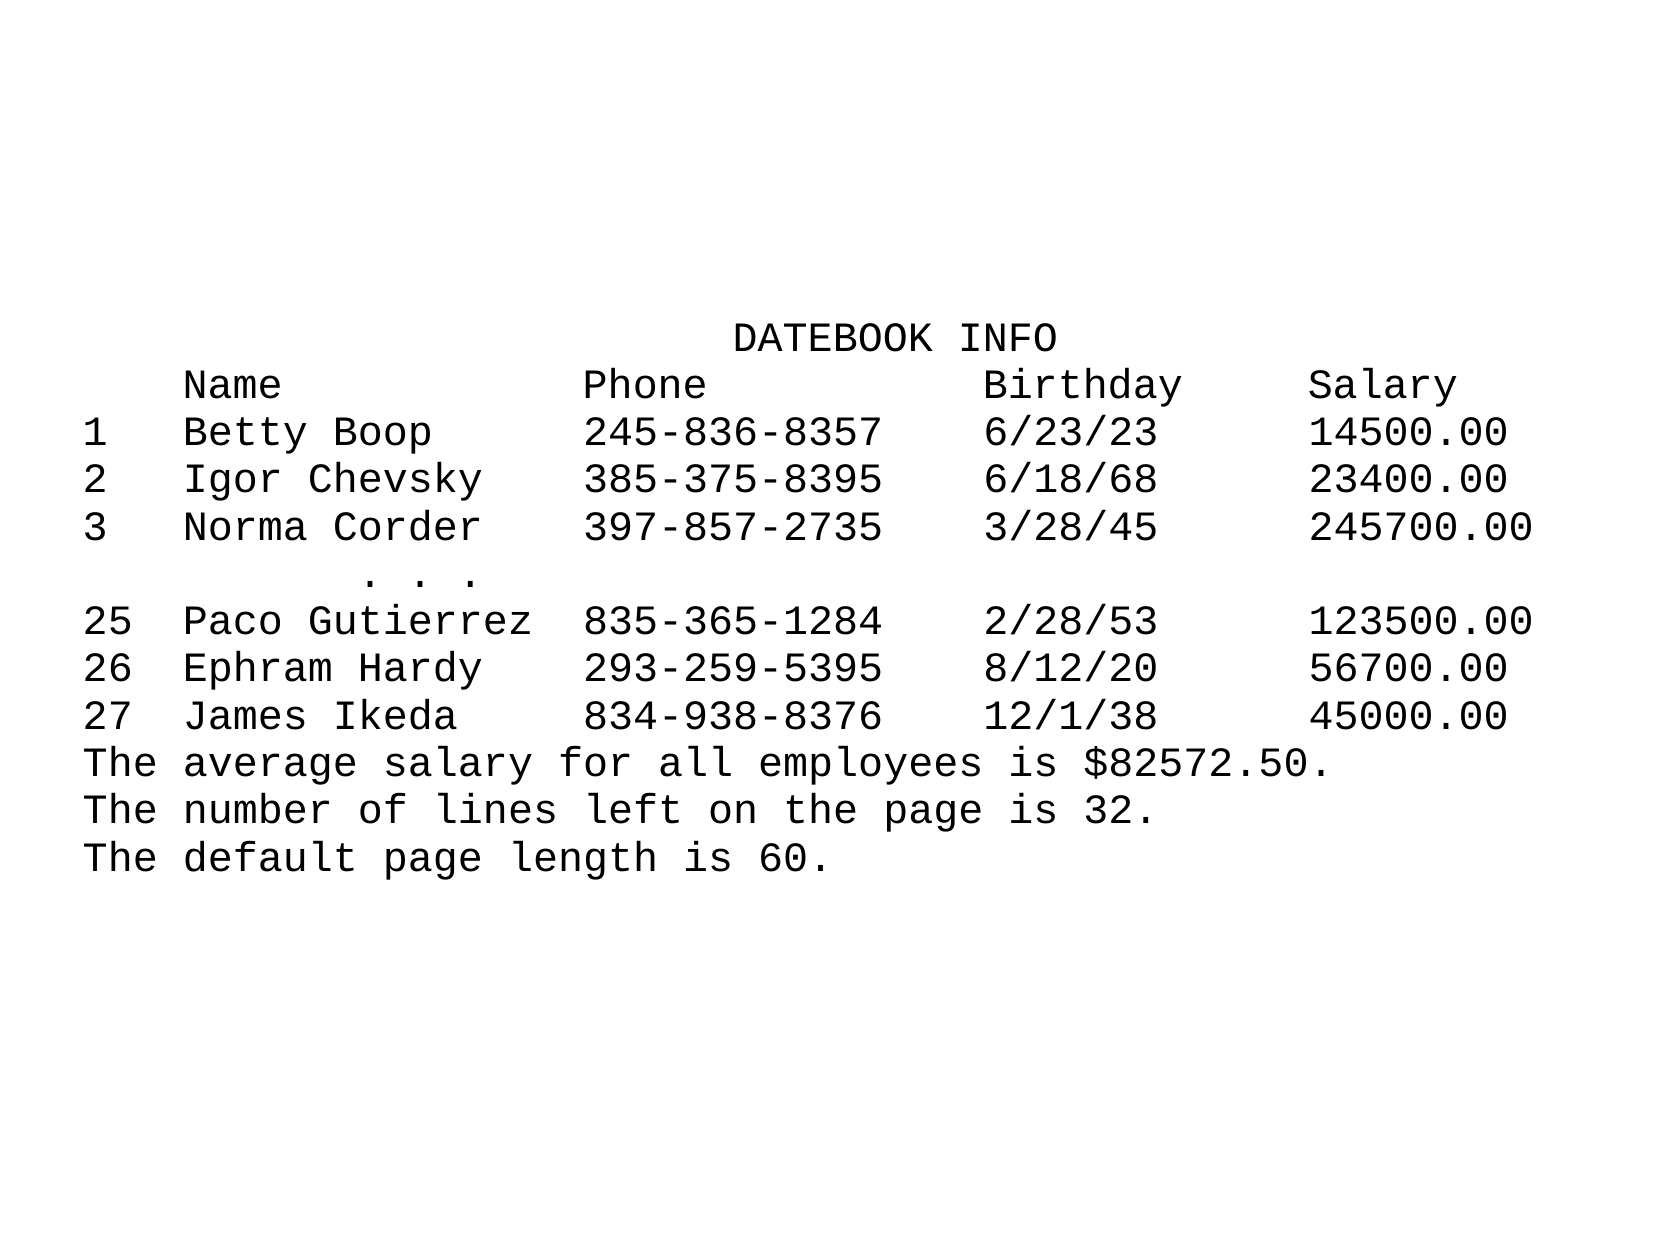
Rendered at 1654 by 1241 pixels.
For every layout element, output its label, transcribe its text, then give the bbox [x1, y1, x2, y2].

subtitle DATEBOOK INFO Name Phone Birthday Salary 1 Betty Boop 245-836-8357 6/23/23 14500.00 2 Igor Chevsky 385-375-8395 6/18/68 23400.00 3 Norma Corder 397-857-2735 3/28/45 245700.00 . . . 25 Paco Gutierrez 835-365-1284 2/28/53 123500.00 26 Ephram Hardy 293-259-5395 8/12/20 56700.00 27 James Ikeda 834-938-8376 12/1/38 45000.00 The average salary for all employees is $82572.50. The number of lines left on the page is 32. The default page length is 60. [82, 75, 1571, 1126]
